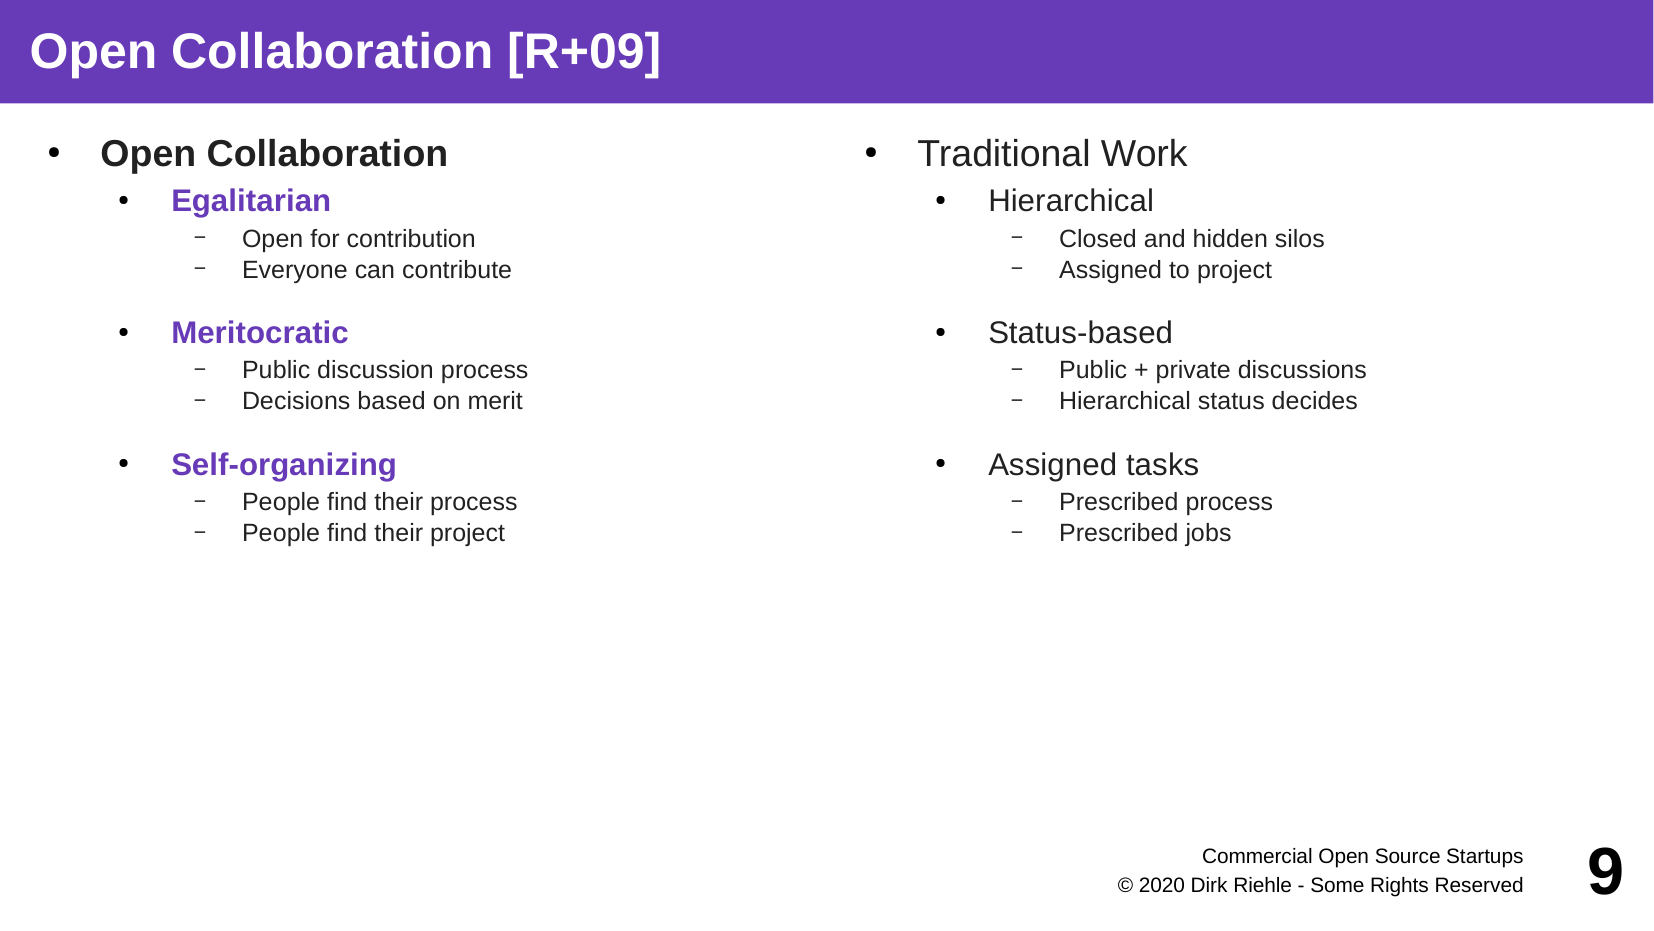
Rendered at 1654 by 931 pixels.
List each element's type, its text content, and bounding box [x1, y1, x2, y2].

title Open Collaboration [R+09] [0, 0, 1654, 104]
list Open Collaboration Egalitarian Open for contribution Everyone can contribute Meritocratic Public discussion process Decisions based on merit Self-organizing People find their process People find their project [29, 132, 808, 813]
list Traditional Work Hierarchical Closed and hidden silos Assigned to project Status-based Public + private discussions Hierarchical status decides Assigned tasks Prescribed process Prescribed jobs [846, 132, 1625, 813]
